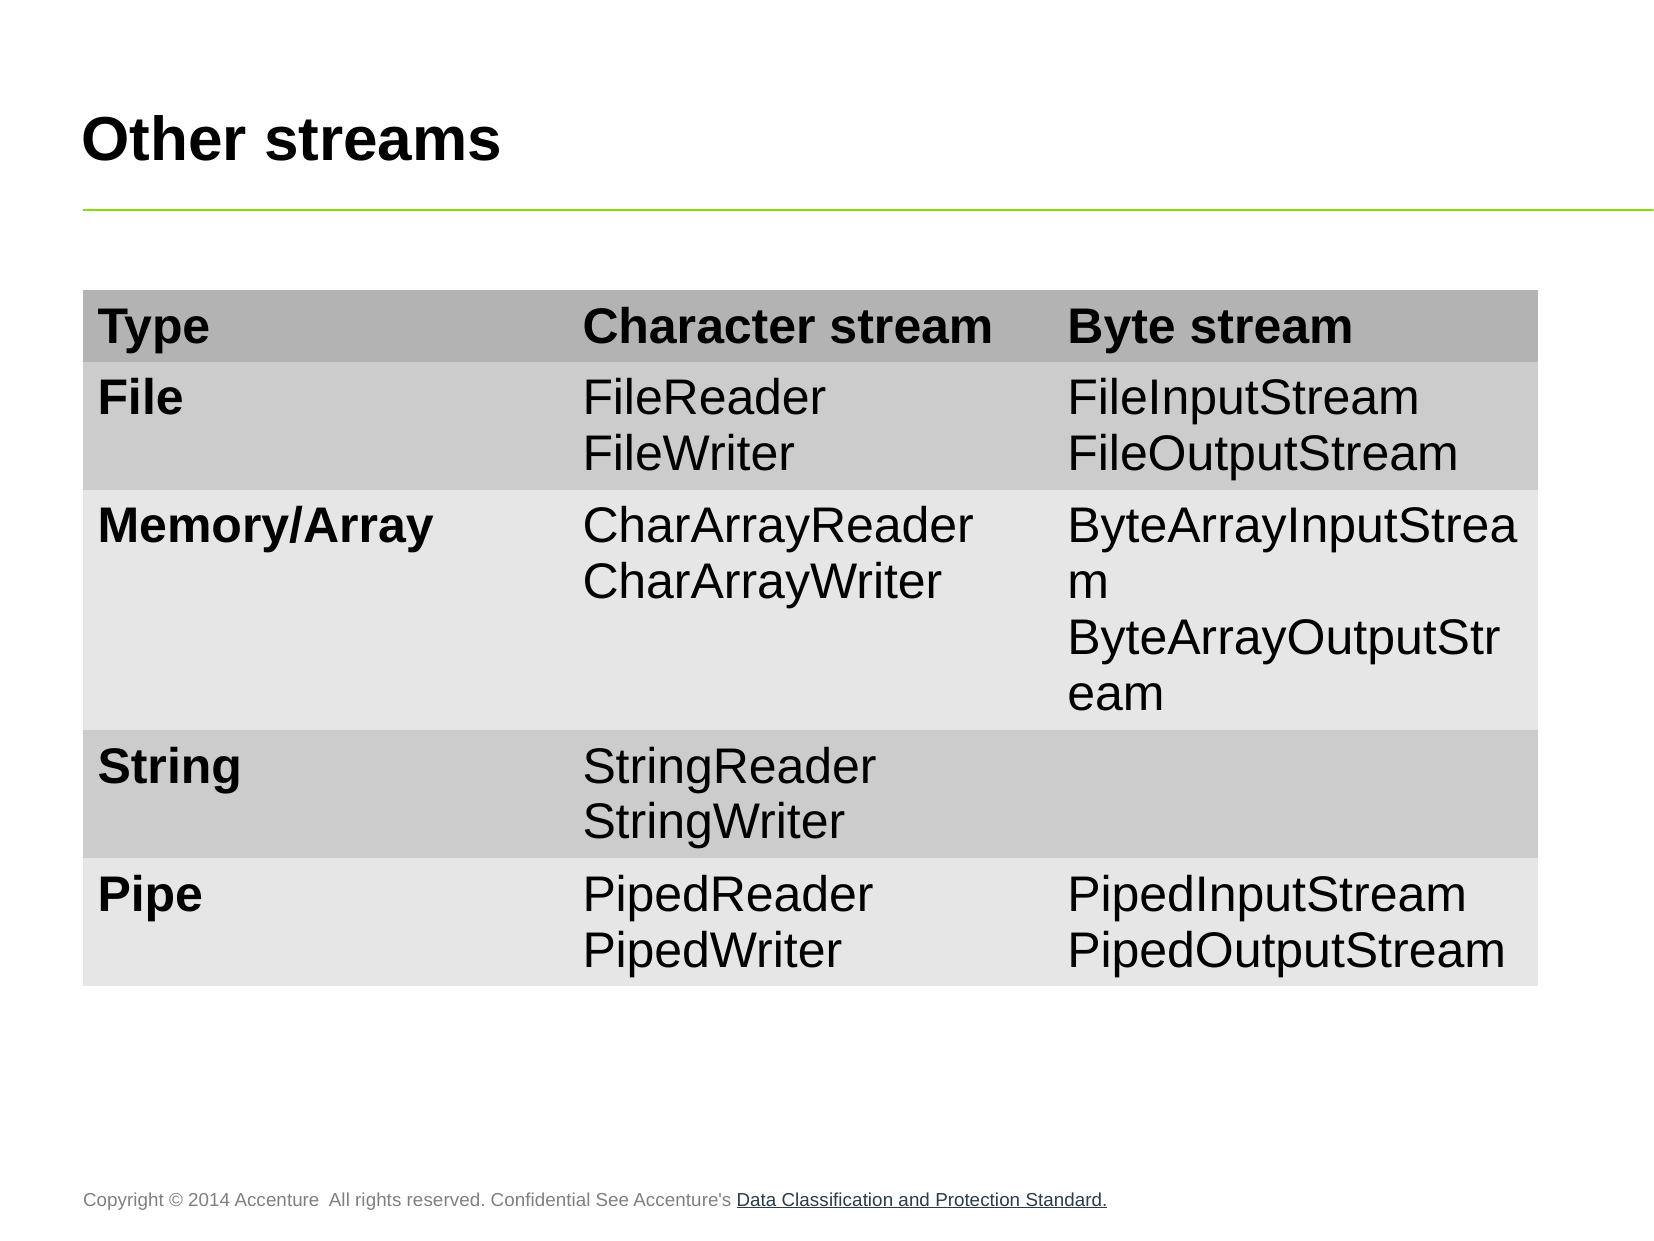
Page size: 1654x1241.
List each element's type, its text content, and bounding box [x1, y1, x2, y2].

table_header Byte stream [1053, 290, 1538, 362]
table_cell StringReader StringWriter [568, 730, 1053, 858]
title Other streams [81, 68, 1654, 211]
table_cell File [83, 362, 568, 490]
table_cell Memory/Array [83, 490, 568, 730]
table_cell ByteArrayInputStream ByteArrayOutputStream [1053, 490, 1538, 730]
table_header Type [83, 290, 568, 362]
table_cell PipedInputStream PipedOutputStream [1053, 858, 1538, 986]
table_cell FileInputStream FileOutputStream [1053, 362, 1538, 490]
table_cell CharArrayReader CharArrayWriter [568, 490, 1053, 730]
table_cell FileReader FileWriter [568, 362, 1053, 490]
table_cell PipedReader PipedWriter [568, 858, 1053, 986]
table_header Character stream [568, 290, 1053, 362]
table_cell Pipe [83, 858, 568, 986]
table_cell [1053, 730, 1538, 858]
table_cell String [83, 730, 568, 858]
